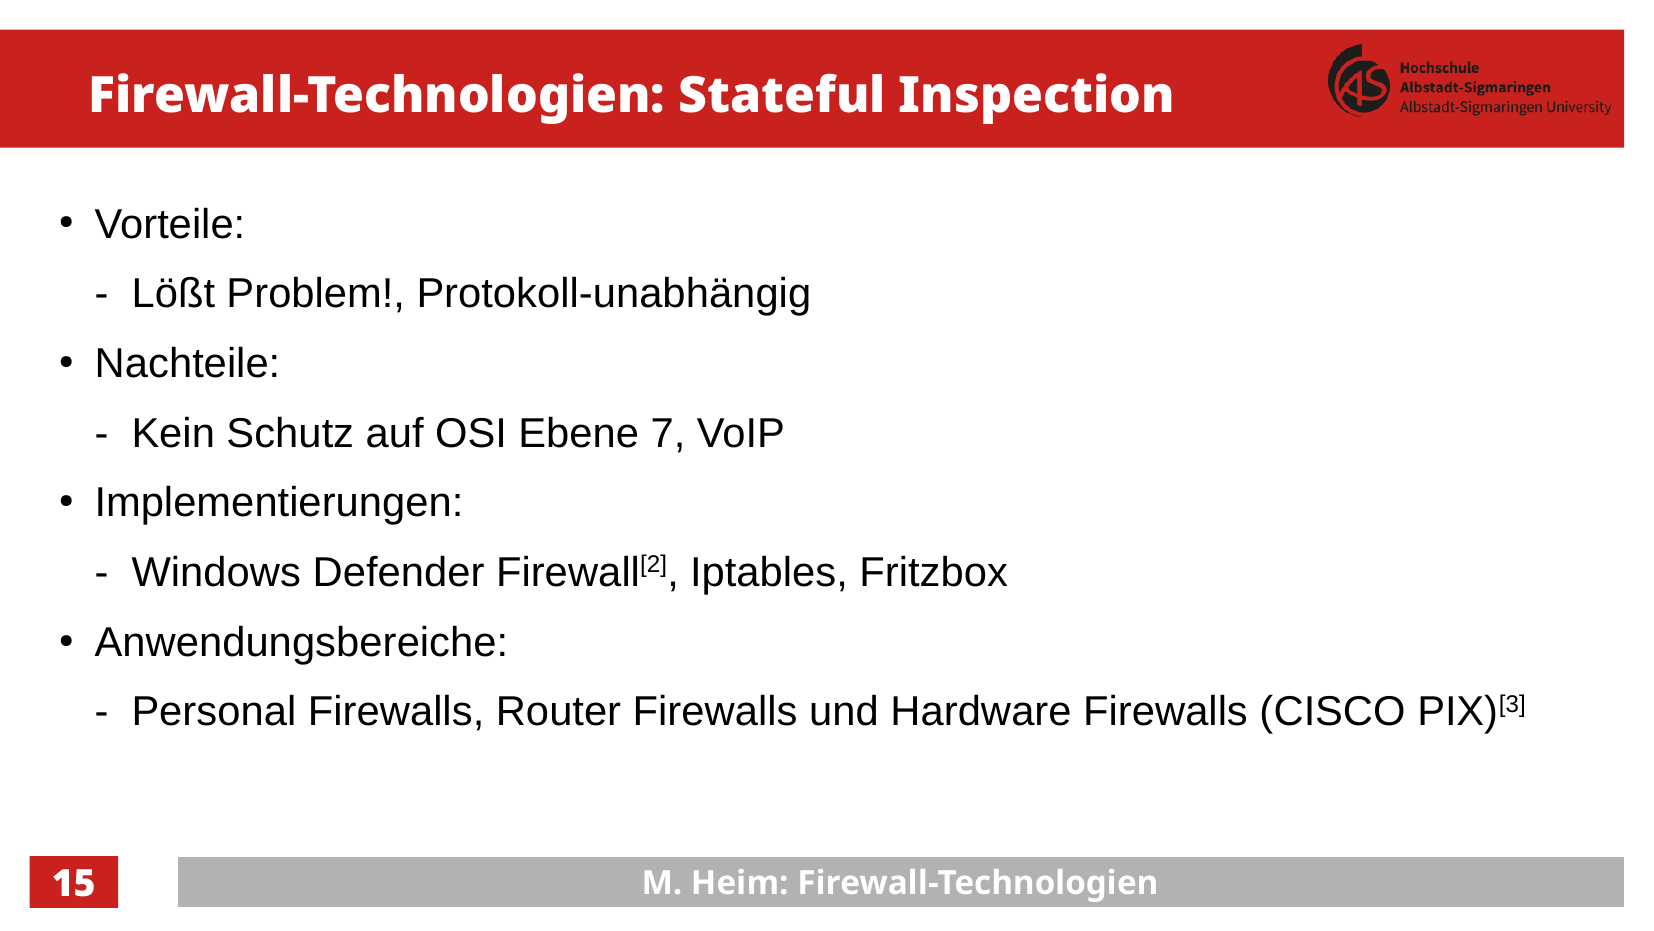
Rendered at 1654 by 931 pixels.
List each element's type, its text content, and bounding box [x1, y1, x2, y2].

title Firewall-Technologien: Stateful Inspection [88, 53, 1359, 128]
picture [1328, 0, 1611, 162]
list Vorteile: - Lößt Problem!, Protokoll-unabhängig Nachteile: - Kein Schutz auf OSI Ebene 7, VoIP Implementierungen: - Windows Defender Firewall[2], Iptables, Fritzbox Anwendungsbereiche: - Personal Firewalls, Router Firewalls und Hardware Firewalls (CISCO PIX)[3] [59, 177, 1565, 798]
